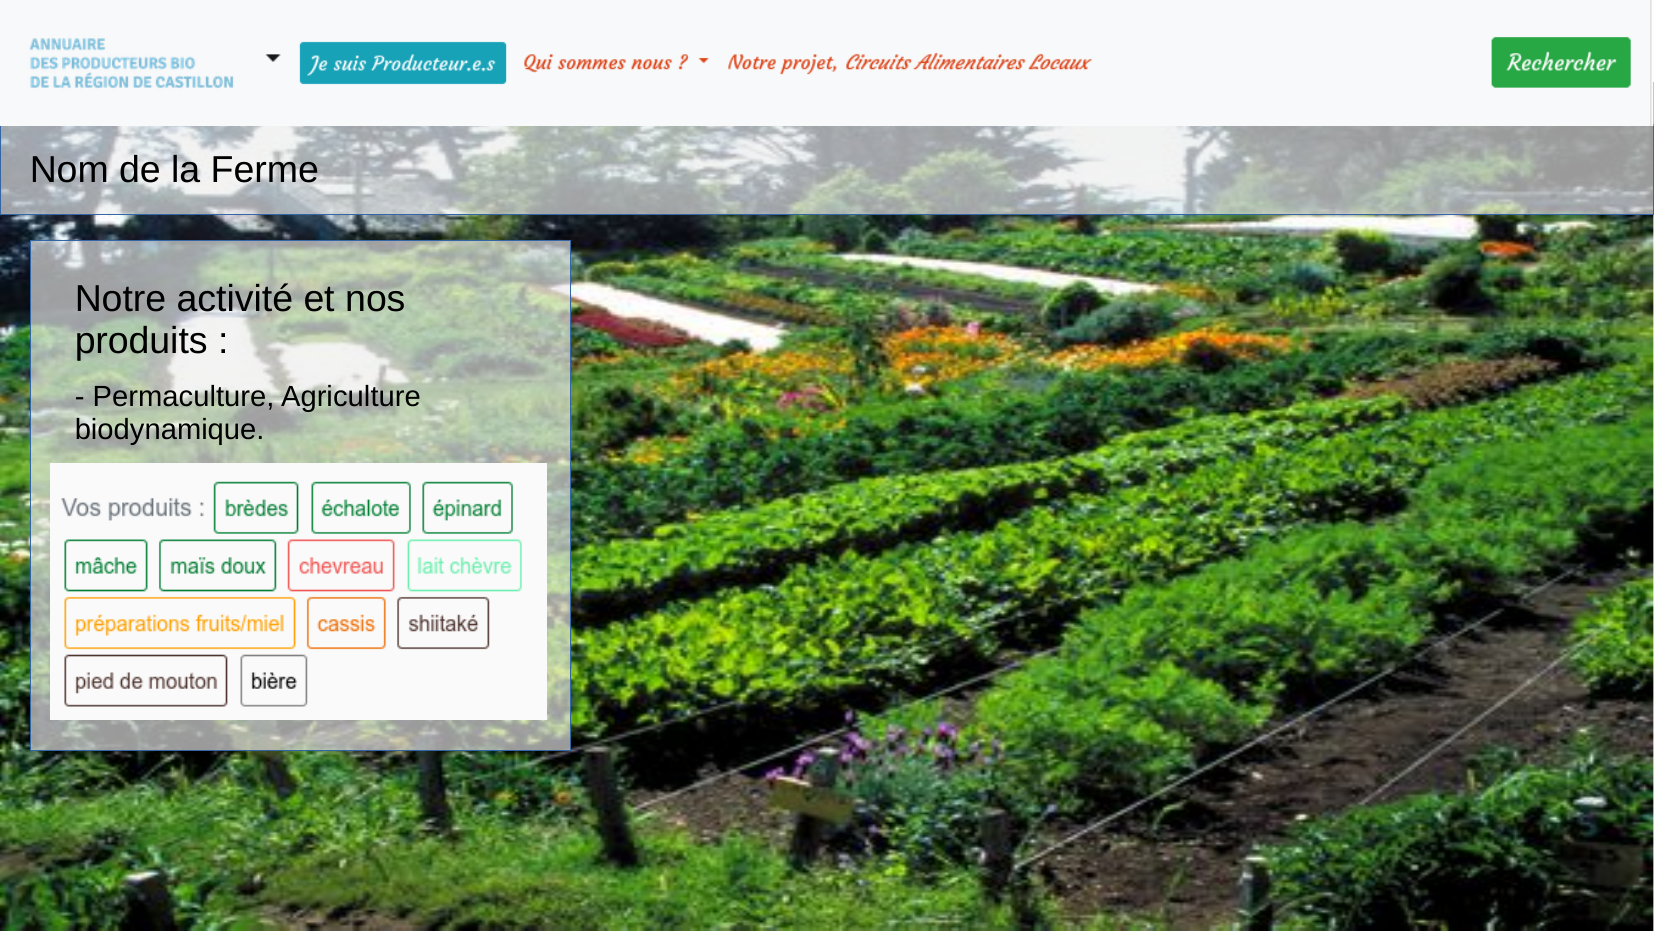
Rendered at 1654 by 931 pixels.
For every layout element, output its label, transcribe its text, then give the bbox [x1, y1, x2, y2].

text_box [30, 240, 571, 751]
picture [0, 215, 1654, 931]
text_box Nom de la Ferme [15, 140, 526, 198]
picture [0, 0, 1654, 126]
text_box [0, 126, 1654, 215]
text_box Notre activité et nos produits : - Permaculture, Agriculture biodynamique. [60, 270, 541, 454]
